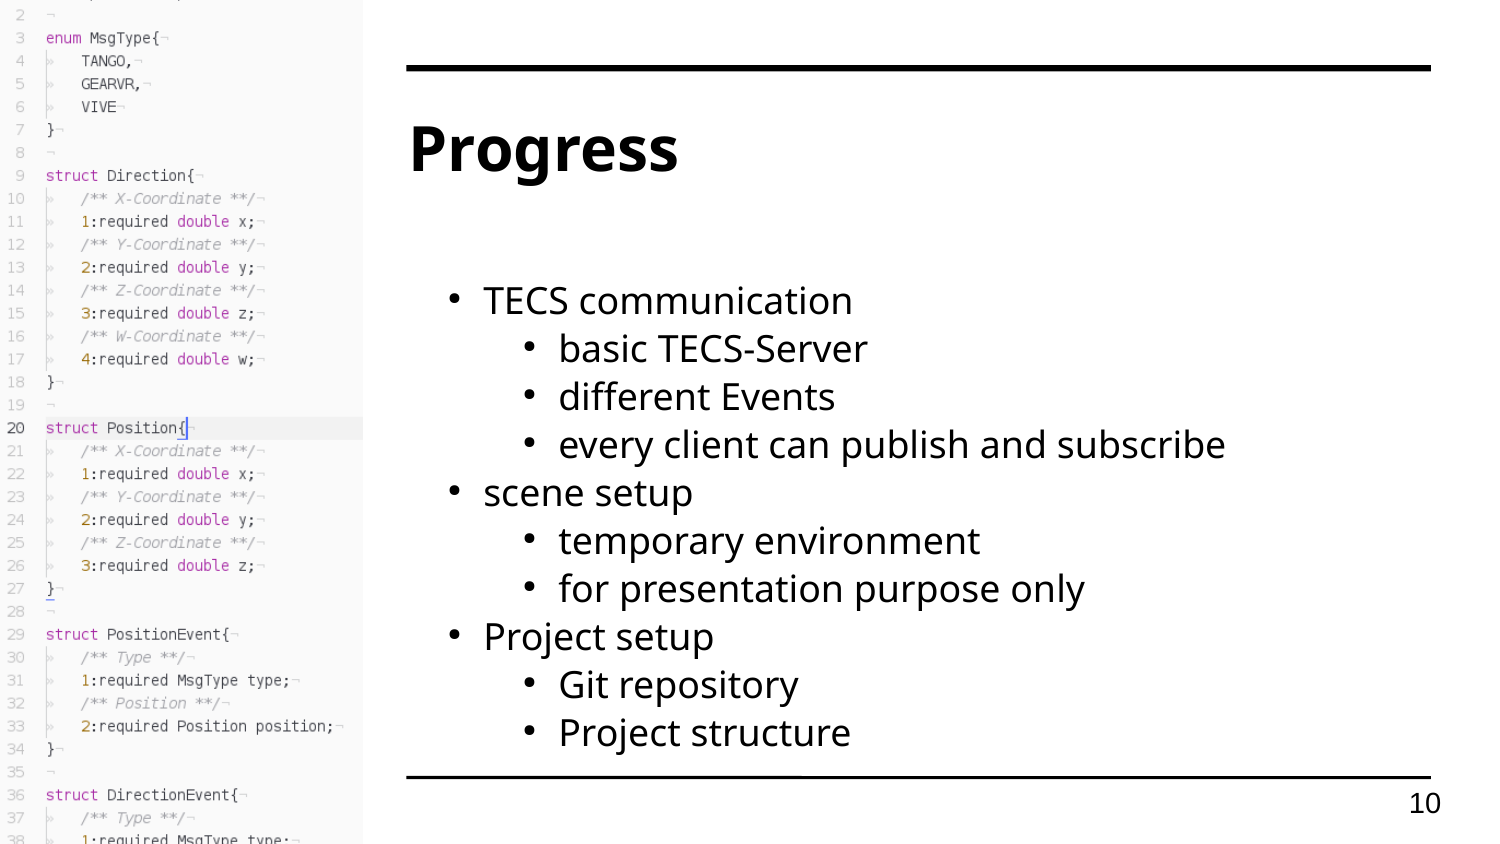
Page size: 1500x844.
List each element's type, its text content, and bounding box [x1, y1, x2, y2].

title Progress [393, 94, 1431, 199]
picture [0, 0, 363, 844]
list TECS communication basic TECS-Server different Events every client can publish and subscribe scene setup temporary environment for presentation purpose only Project setup Git repository Project structure [395, 261, 1433, 755]
